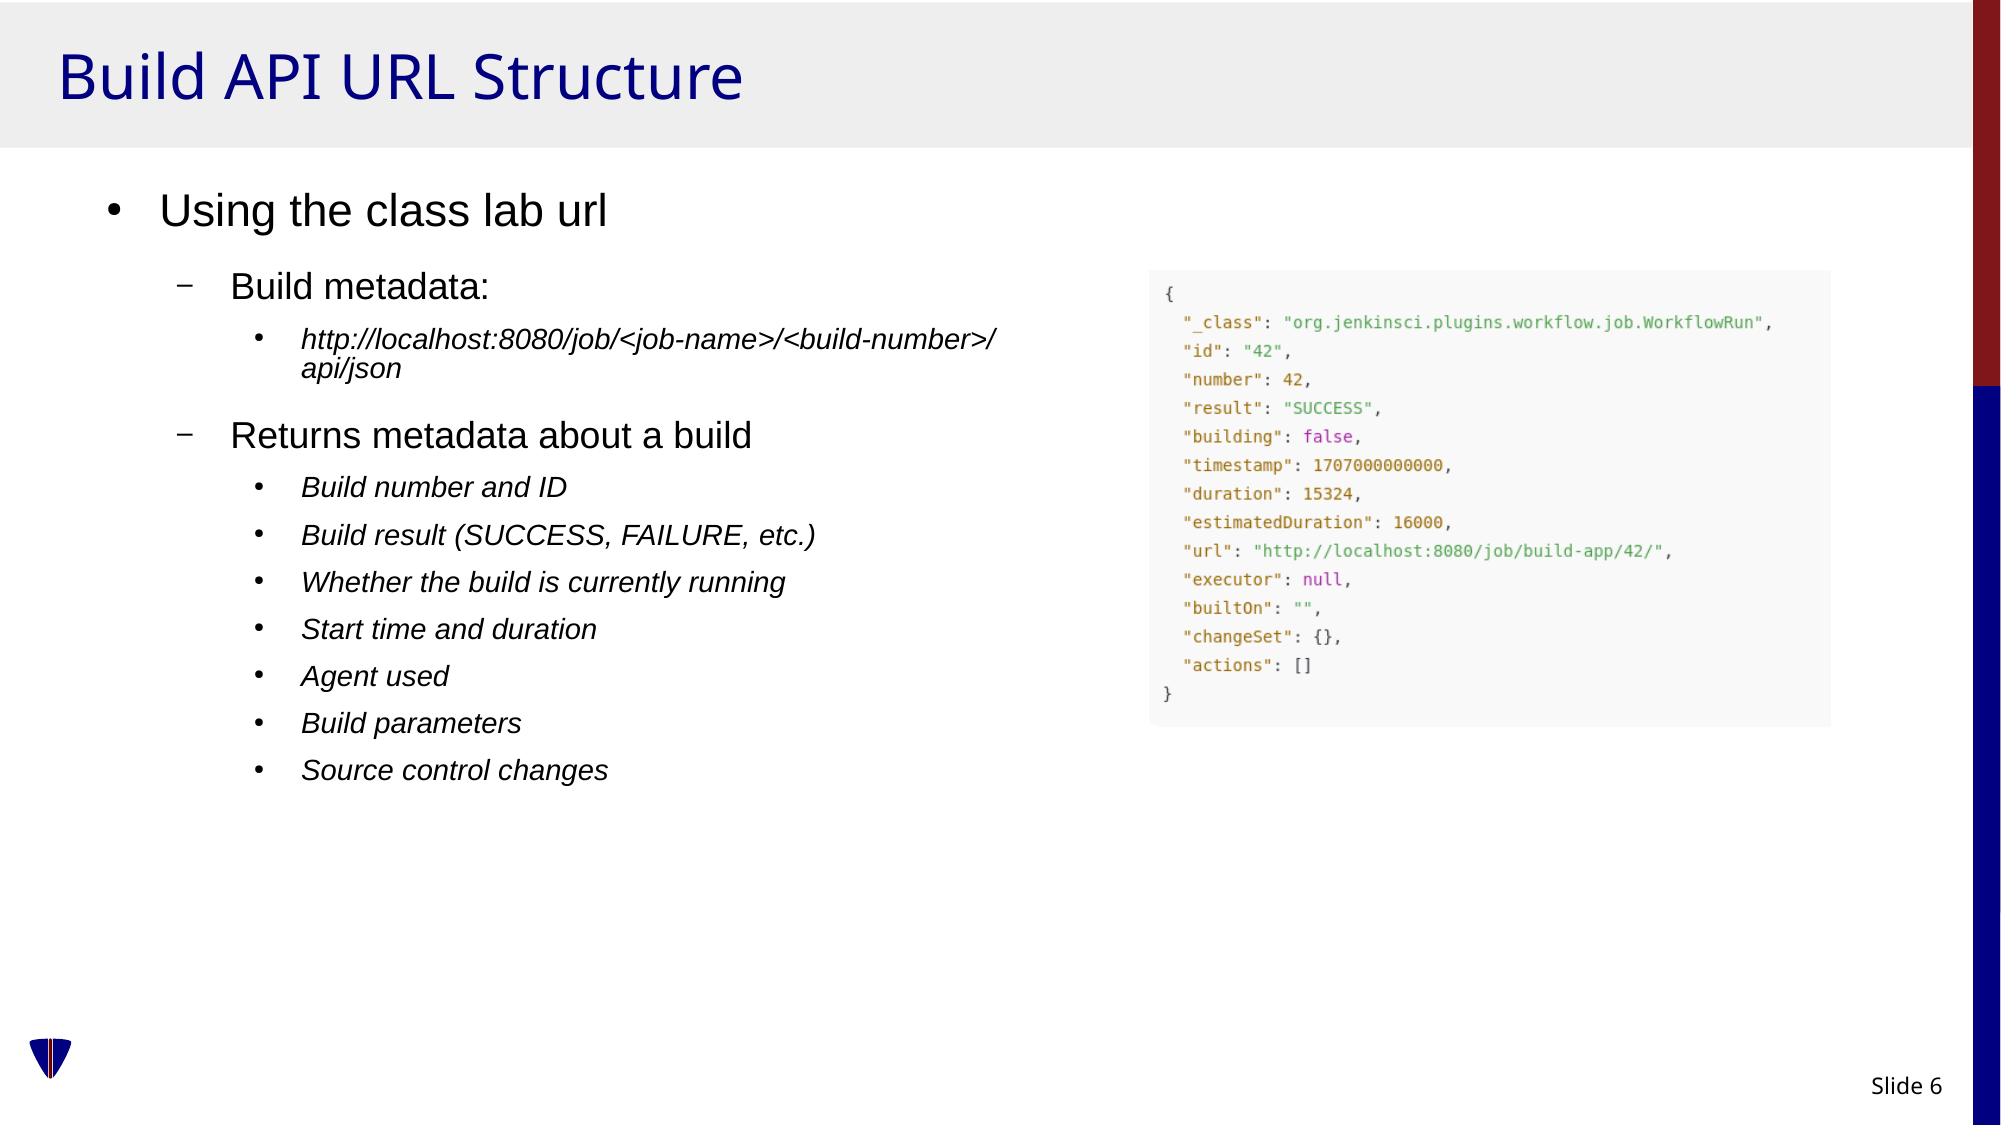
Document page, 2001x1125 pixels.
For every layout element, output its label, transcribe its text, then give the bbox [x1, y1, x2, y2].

list Using the class lab url Build metadata: http://localhost:8080/job/<job-name>/<build-number>/api/json Returns metadata about a build Build number and ID Build result (SUCCESS, FAILURE, etc.) Whether the build is currently running Start time and duration Agent used Build parameters Source control changes [88, 177, 1034, 1034]
picture [1149, 270, 1831, 739]
title Build API URL Structure [0, 2, 1973, 148]
